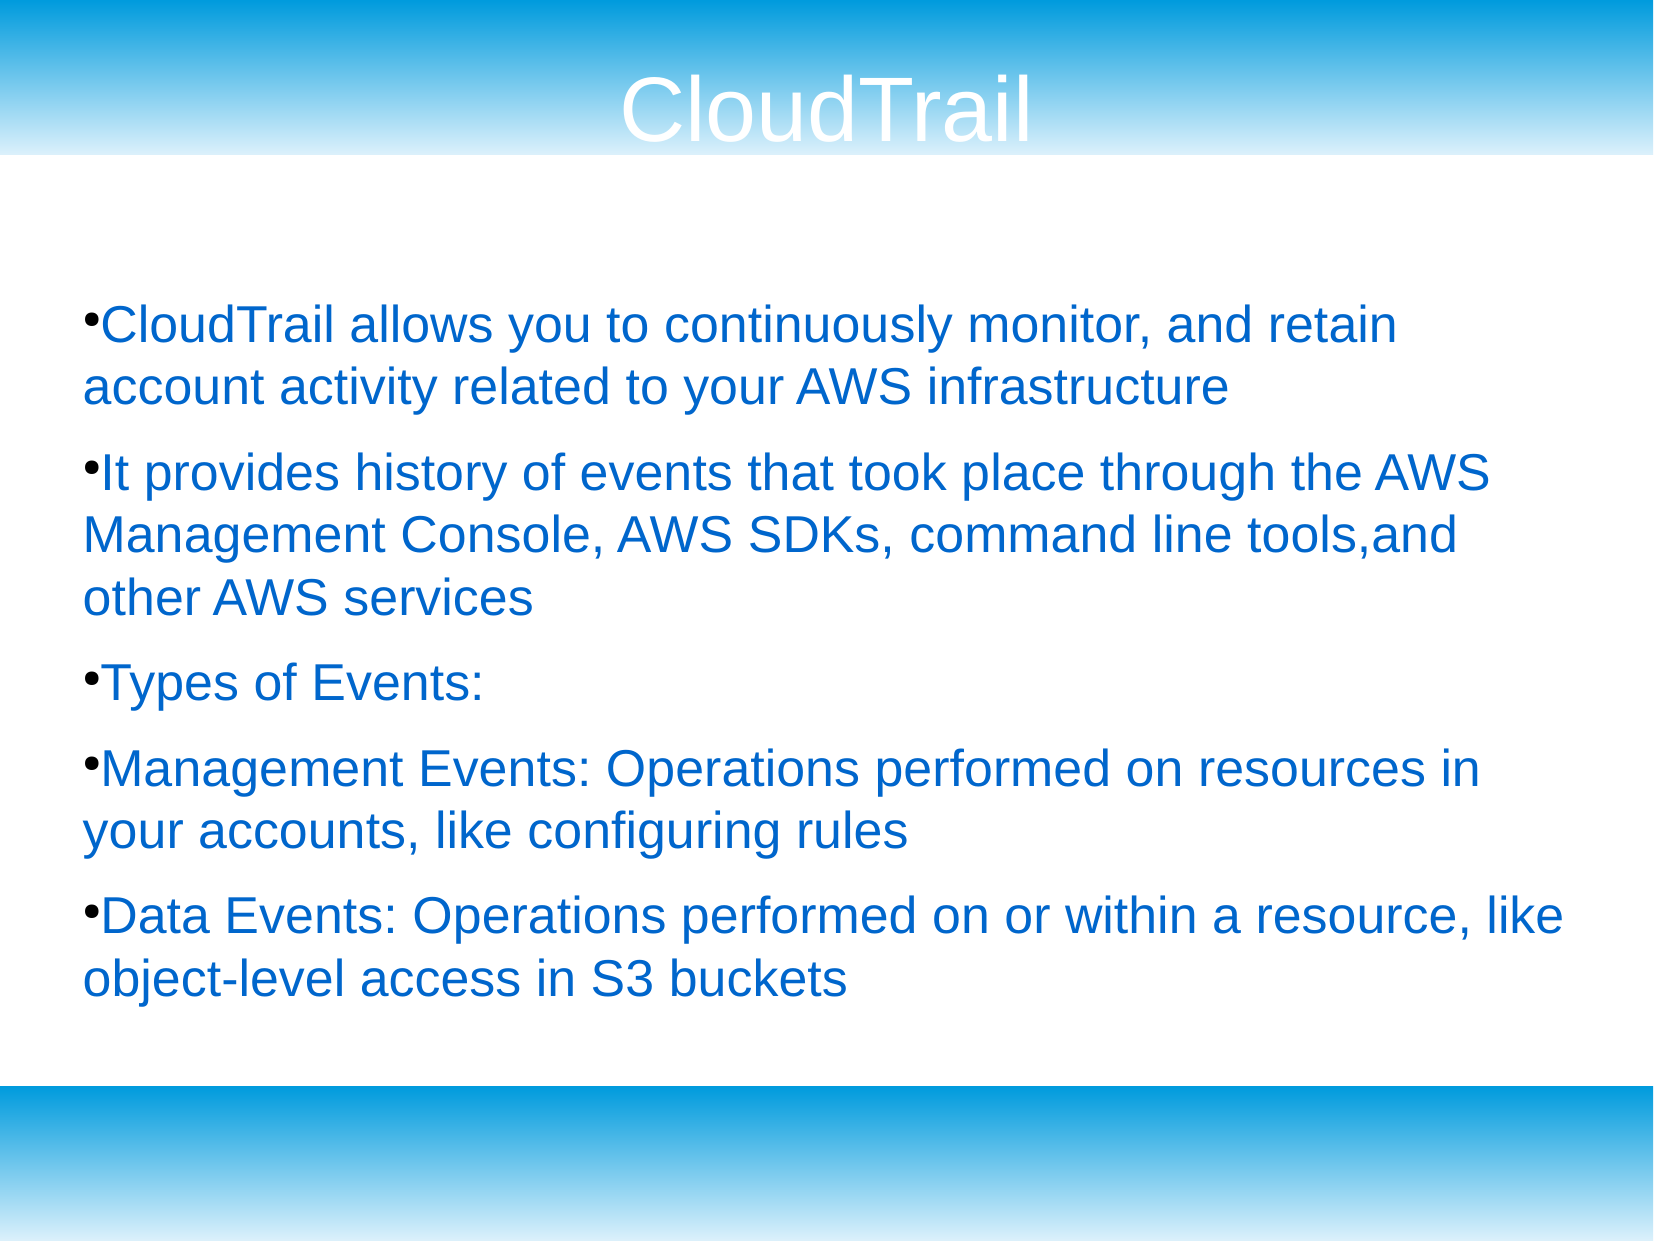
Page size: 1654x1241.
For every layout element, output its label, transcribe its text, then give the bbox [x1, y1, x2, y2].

title CloudTrail [82, 49, 1571, 155]
list CloudTrail allows you to continuously monitor, and retain account activity related to your AWS infrastructure It provides history of events that took place through the AWS Management Console, AWS SDKs, command line tools,and other AWS services Types of Events: Management Events: Operations performed on resources in your accounts, like configuring rules Data Events: Operations performed on or within a resource, like object-level access in S3 buckets [82, 290, 1571, 1010]
